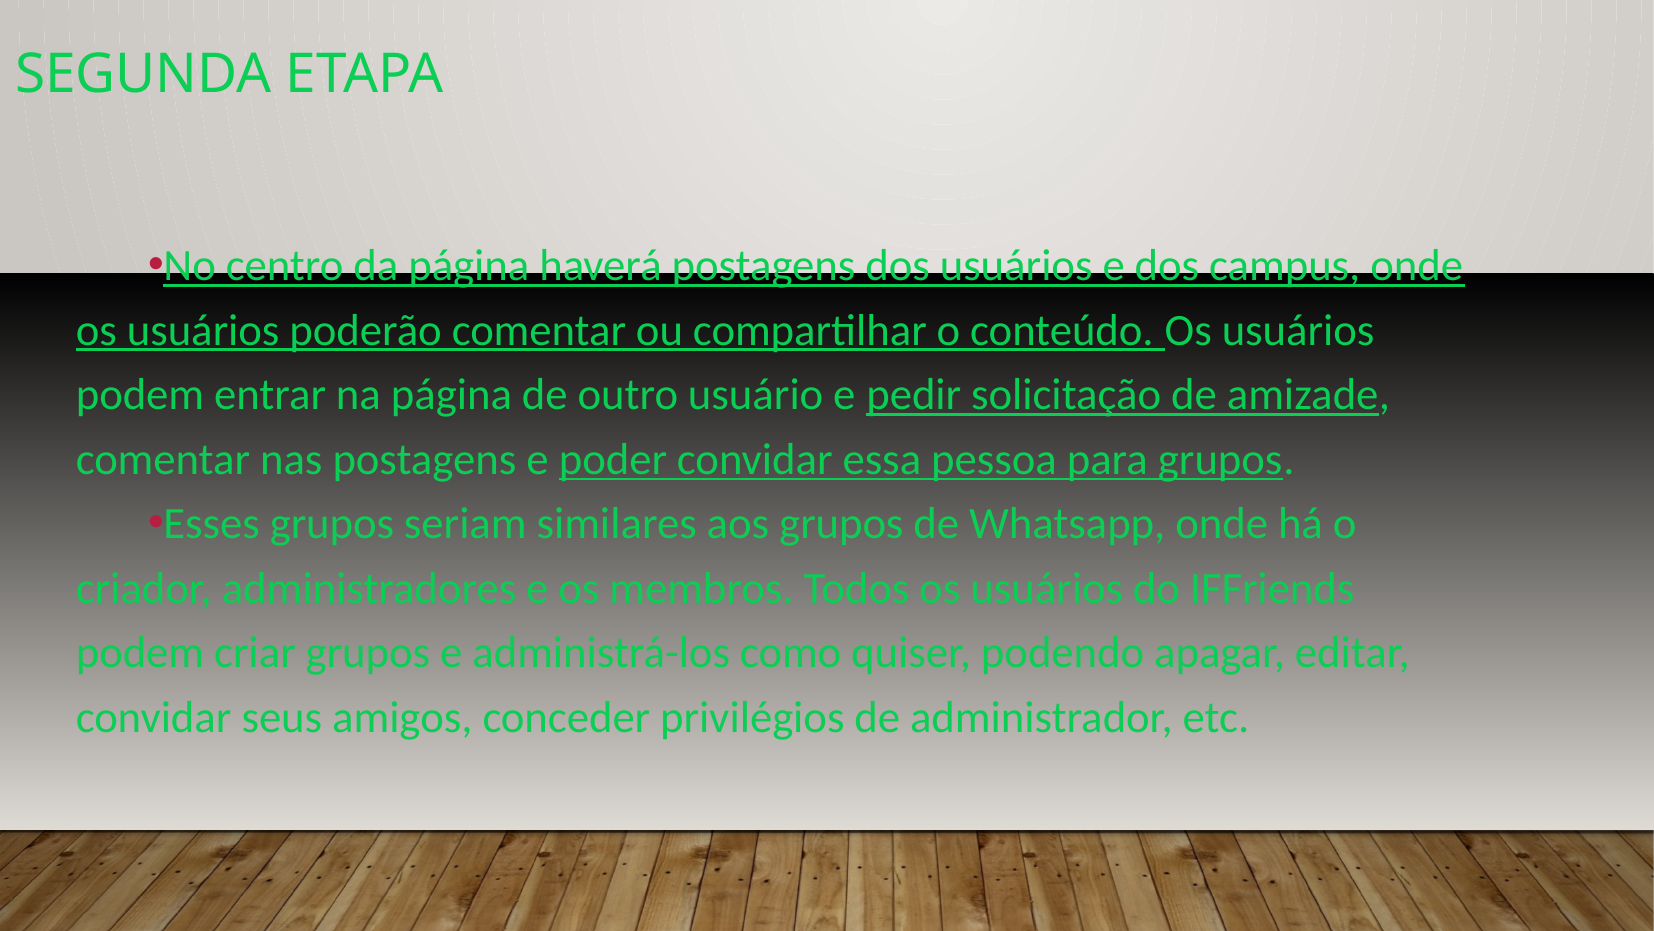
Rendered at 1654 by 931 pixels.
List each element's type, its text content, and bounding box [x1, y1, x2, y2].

title Segunda Etapa [0, 36, 1489, 193]
list No centro da página haverá postagens dos usuários e dos campus, onde os usuários poderão comentar ou compartilhar o conteúdo. Os usuários podem entrar na página de outro usuário e pedir solicitação de amizade, comentar nas postagens e poder convidar essa pessoa para grupos. Esses grupos seriam similares aos grupos de Whatsapp, onde há o criador, administradores e os membros. Todos os usuários do IFFriends podem criar grupos e administrá-los como quiser, podendo apagar, editar, convidar seus amigos, conceder privilégios de administrador, etc. [0, 217, 1489, 758]
